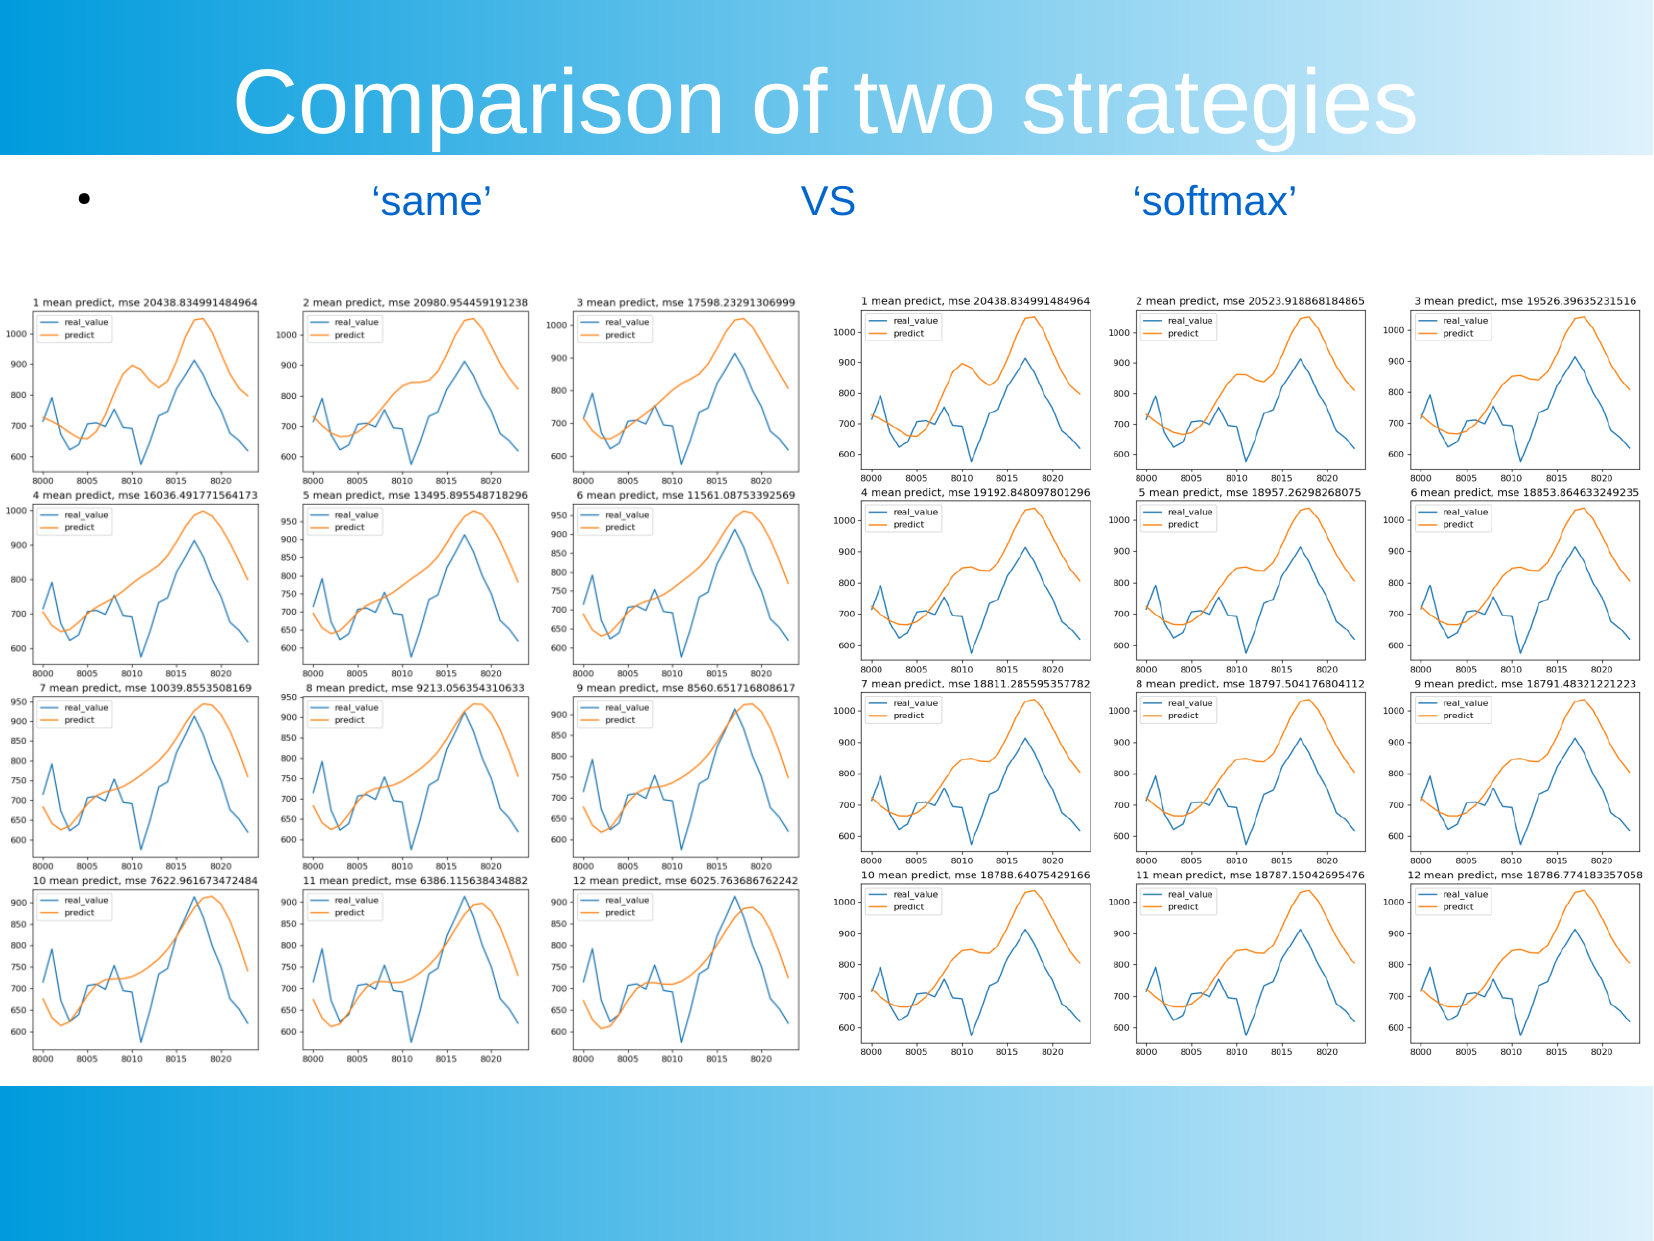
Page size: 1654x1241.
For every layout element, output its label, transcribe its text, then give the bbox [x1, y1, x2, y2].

picture [5, 291, 810, 1070]
picture [832, 283, 1654, 1063]
list ‘same’ VS ‘softmax’ [59, 177, 1548, 272]
title Comparison of two strategies [82, 49, 1571, 155]
